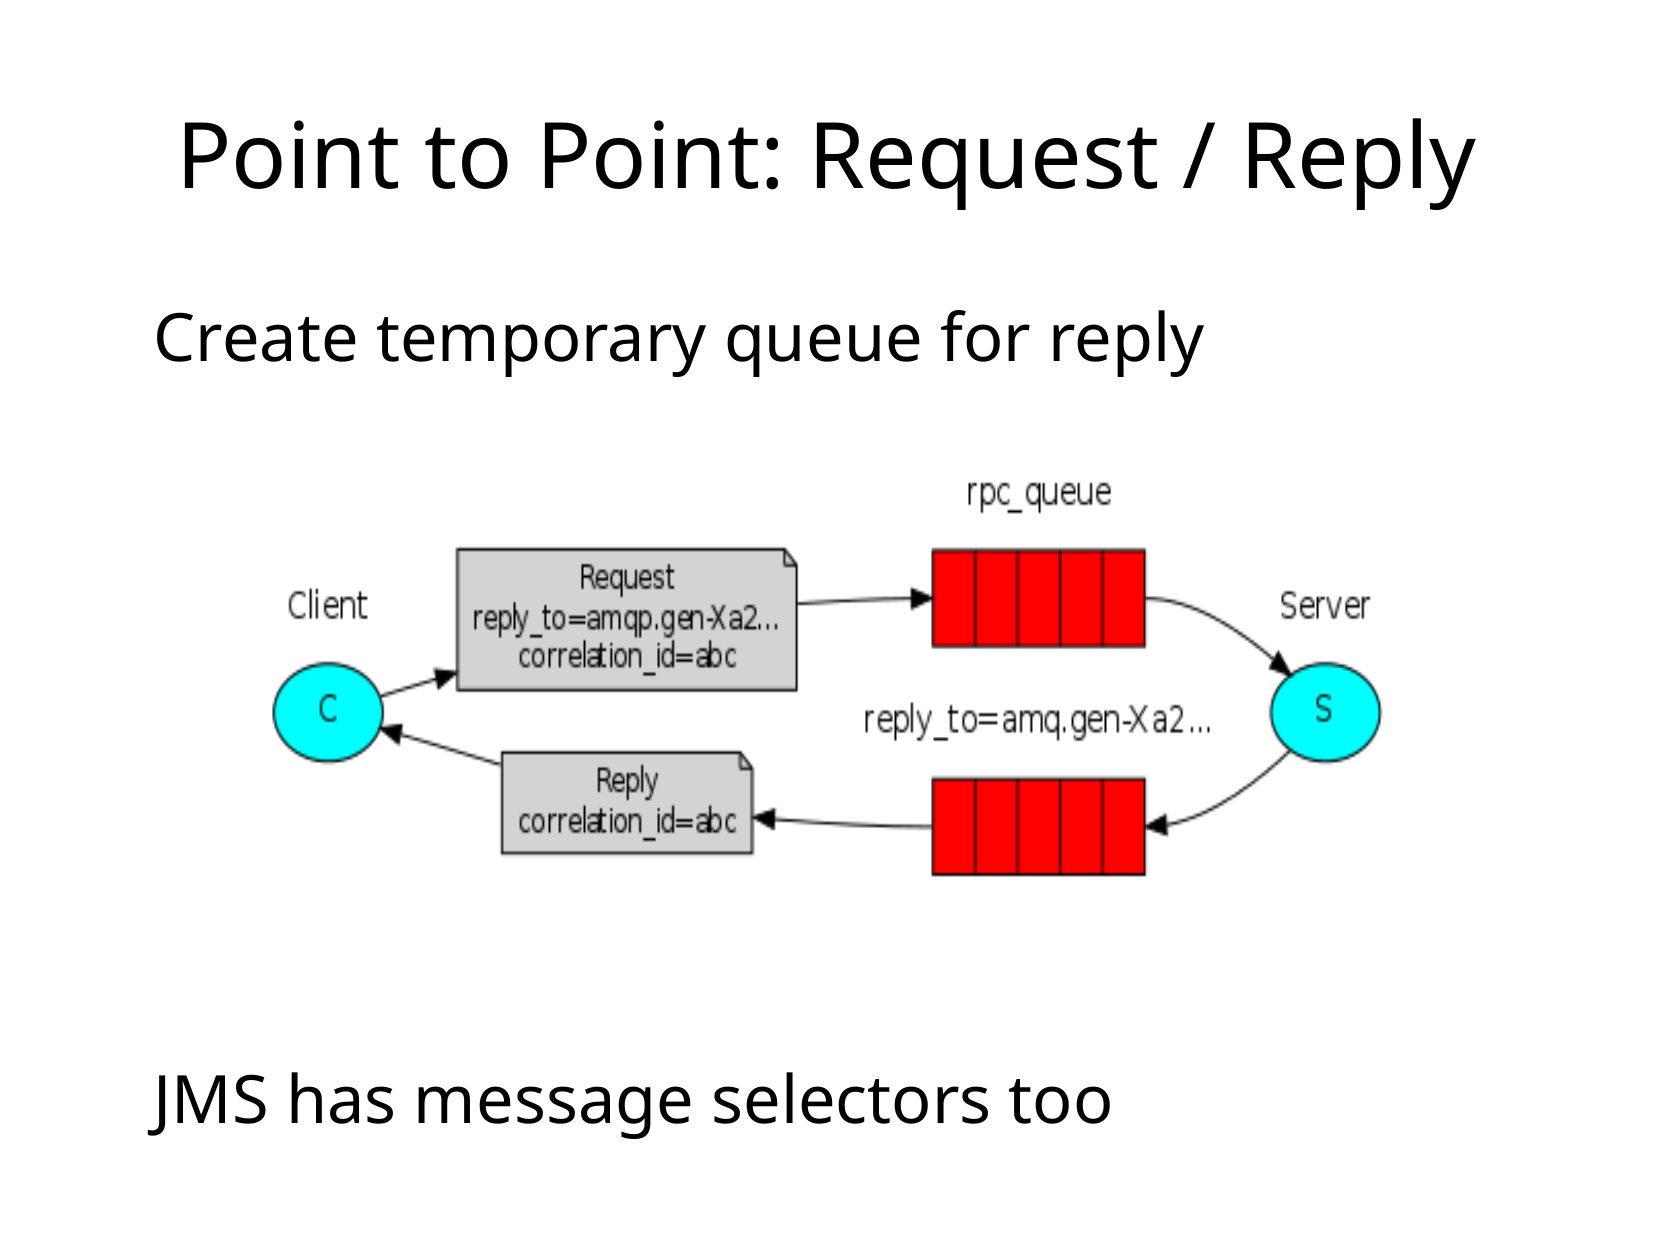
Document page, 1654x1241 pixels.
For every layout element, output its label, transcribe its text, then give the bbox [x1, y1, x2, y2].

picture [234, 408, 1420, 950]
title Point to Point: Request / Reply [82, 49, 1571, 257]
list Create temporary queue for reply JMS has message selectors too [82, 290, 1538, 1171]
